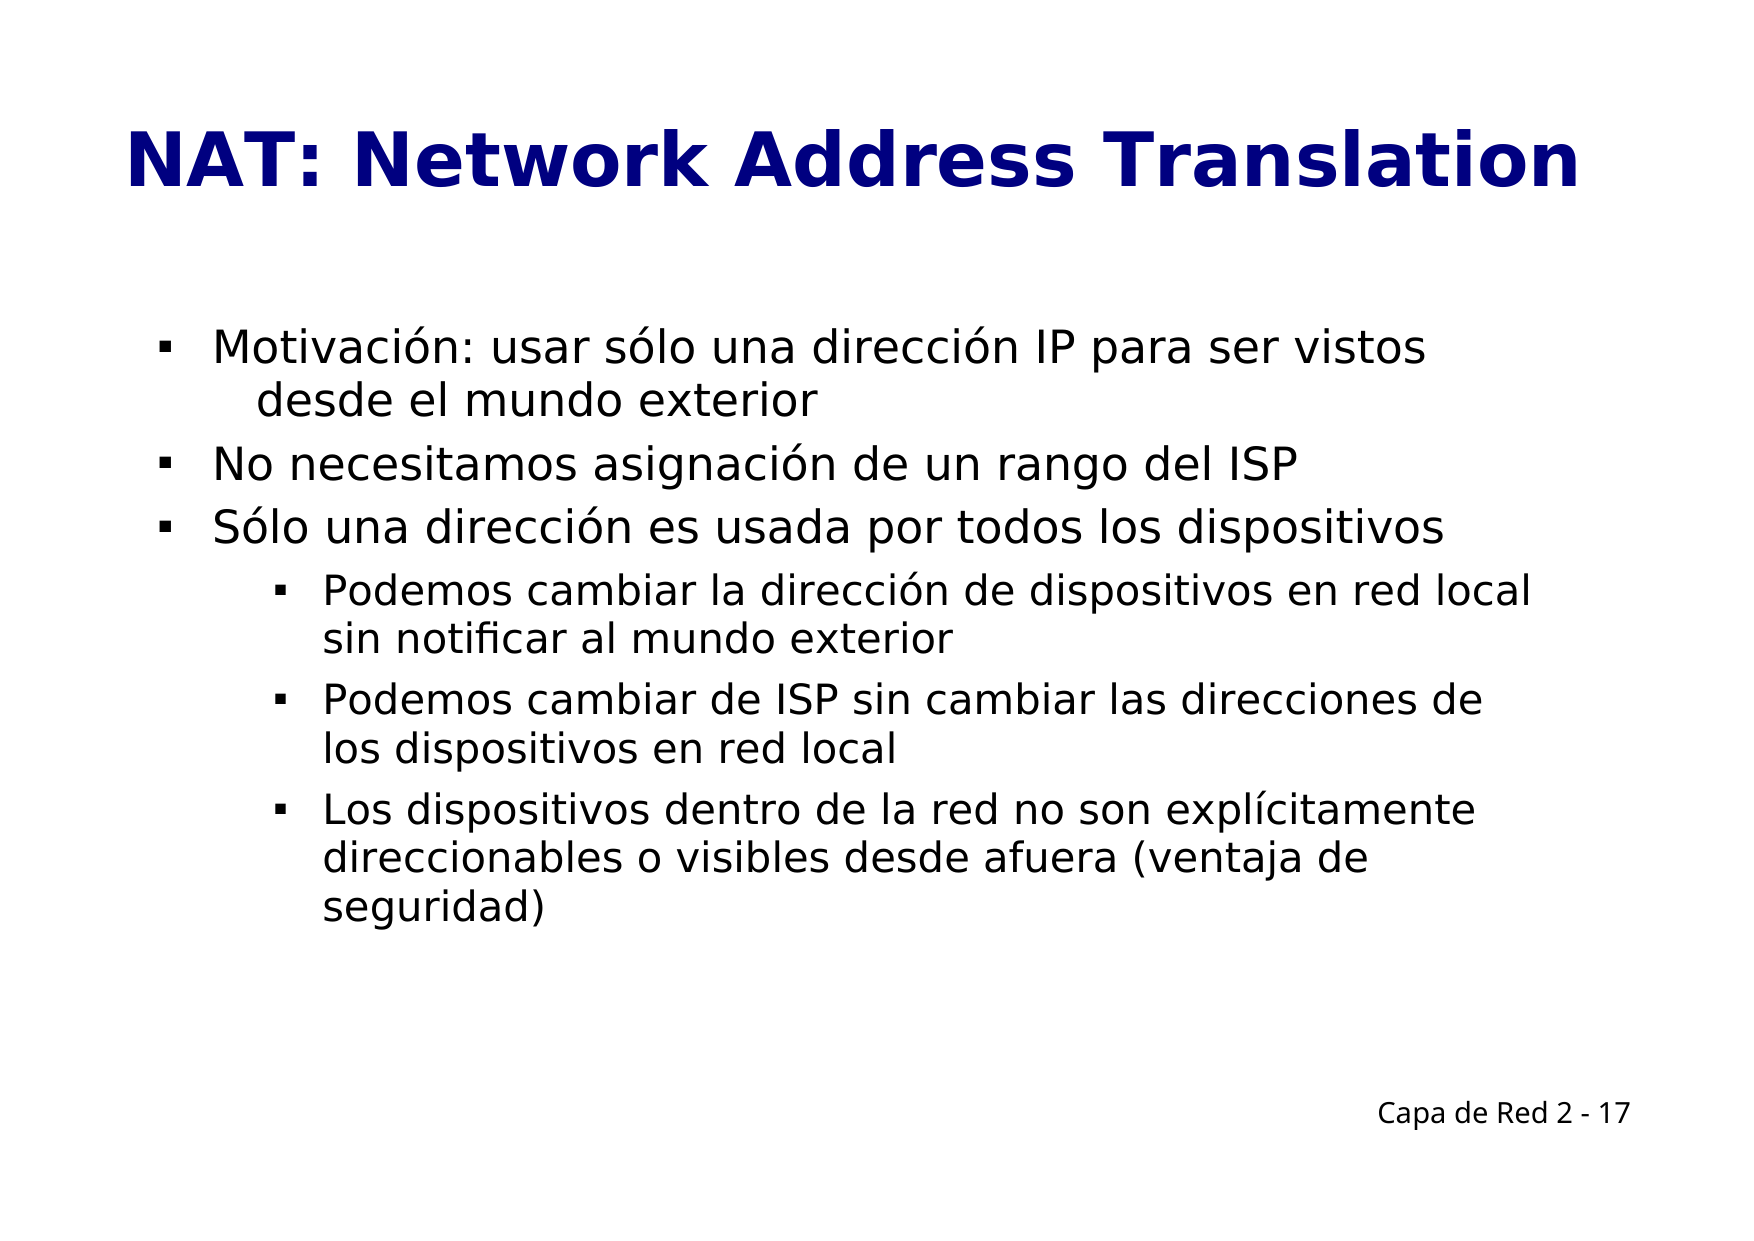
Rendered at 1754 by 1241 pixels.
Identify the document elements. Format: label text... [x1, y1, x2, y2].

title NAT: Network Address Translation [109, 59, 1696, 262]
list Motivación: usar sólo una dirección IP para ser vistos desde el mundo exterior No necesitamos asignación de un rango del ISP Sólo una dirección es usada por todos los dispositivos Podemos cambiar la dirección de dispositivos en red local sin notificar al mundo exterior Podemos cambiar de ISP sin cambiar las direcciones de los dispositivos en red local Los dispositivos dentro de la red no son explícitamente direccionables o visibles desde afuera (ventaja de seguridad) [154, 320, 1546, 932]
